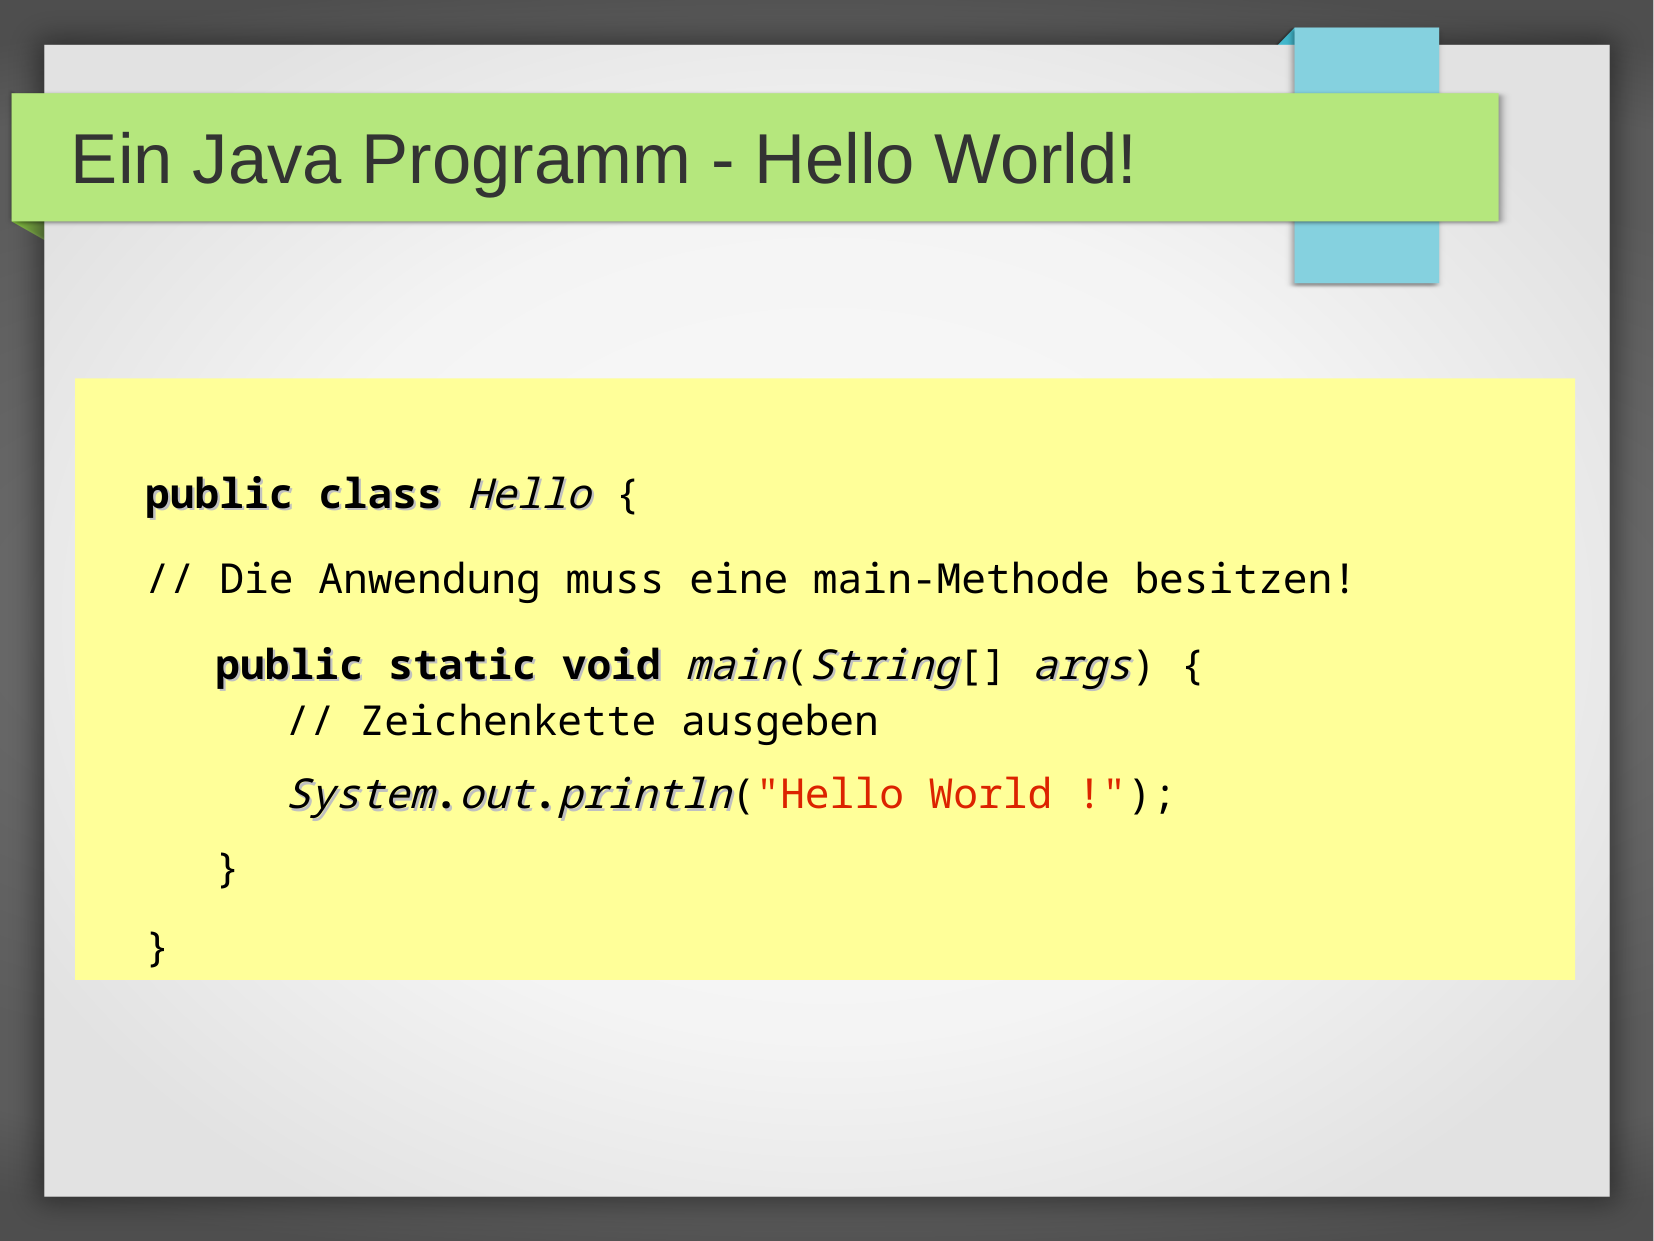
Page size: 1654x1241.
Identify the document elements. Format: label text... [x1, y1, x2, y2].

picture [0, 0, 1654, 1241]
title Ein Java Programm - Hello World! [70, 106, 1229, 213]
list public class Hello { // Die Anwendung muss eine main-Methode besitzen! public static void main(String[] args) { // Zeichenkette ausgeben System.out.println("Hello World !"); } } [75, 378, 1576, 980]
